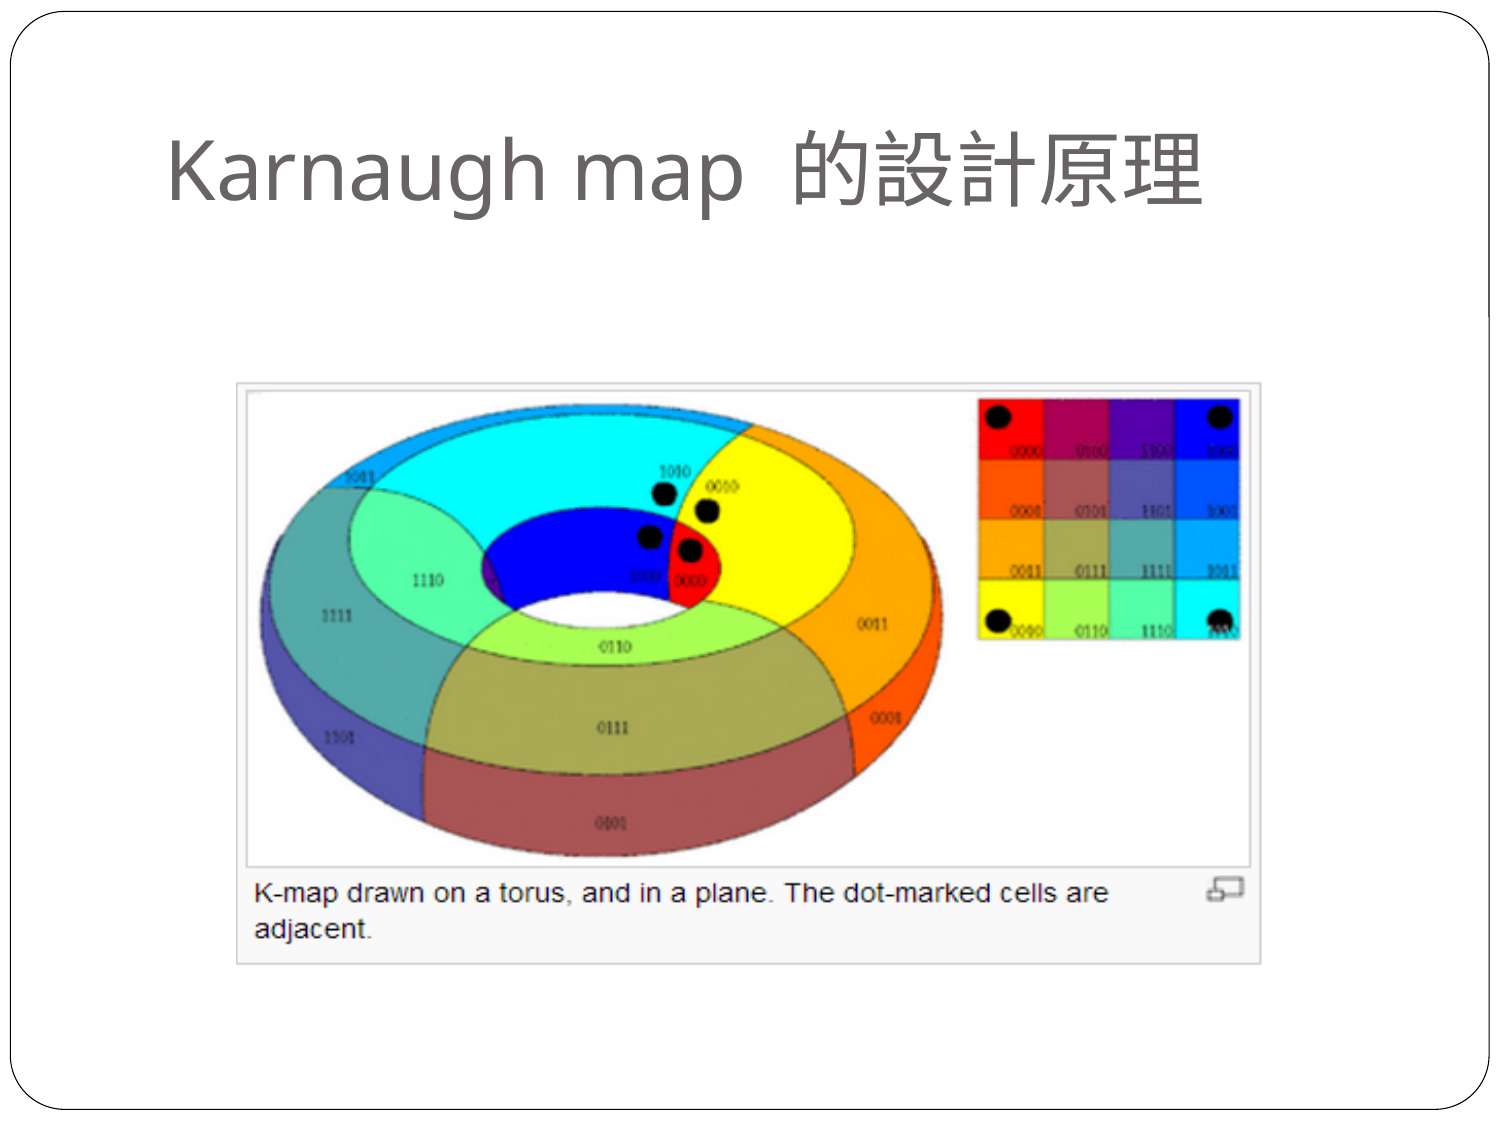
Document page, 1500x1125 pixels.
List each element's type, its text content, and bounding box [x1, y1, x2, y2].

title Karnaugh map 的設計原理 [150, 9, 1426, 233]
picture [236, 377, 1264, 969]
